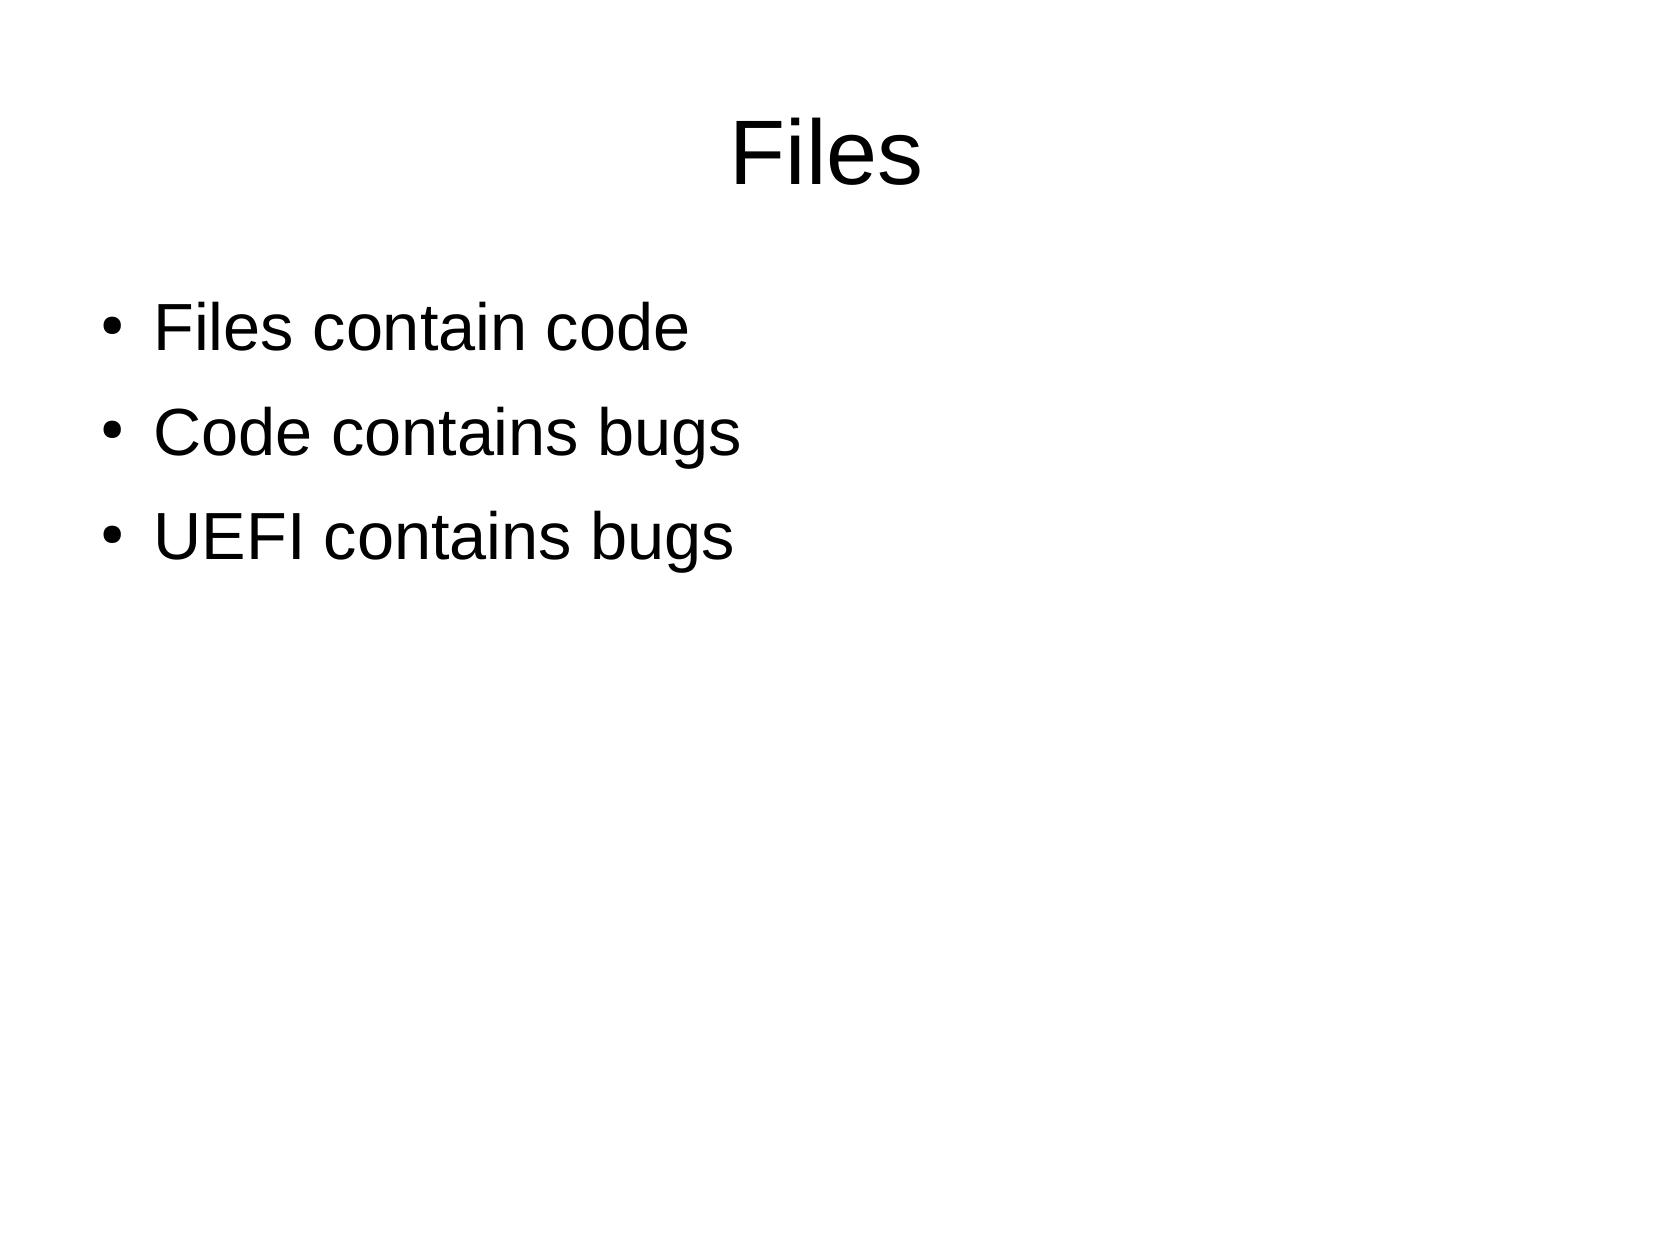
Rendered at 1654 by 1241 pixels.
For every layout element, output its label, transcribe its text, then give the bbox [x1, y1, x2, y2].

title Files [82, 49, 1571, 257]
list Files contain code Code contains bugs UEFI contains bugs [82, 290, 1571, 1109]
